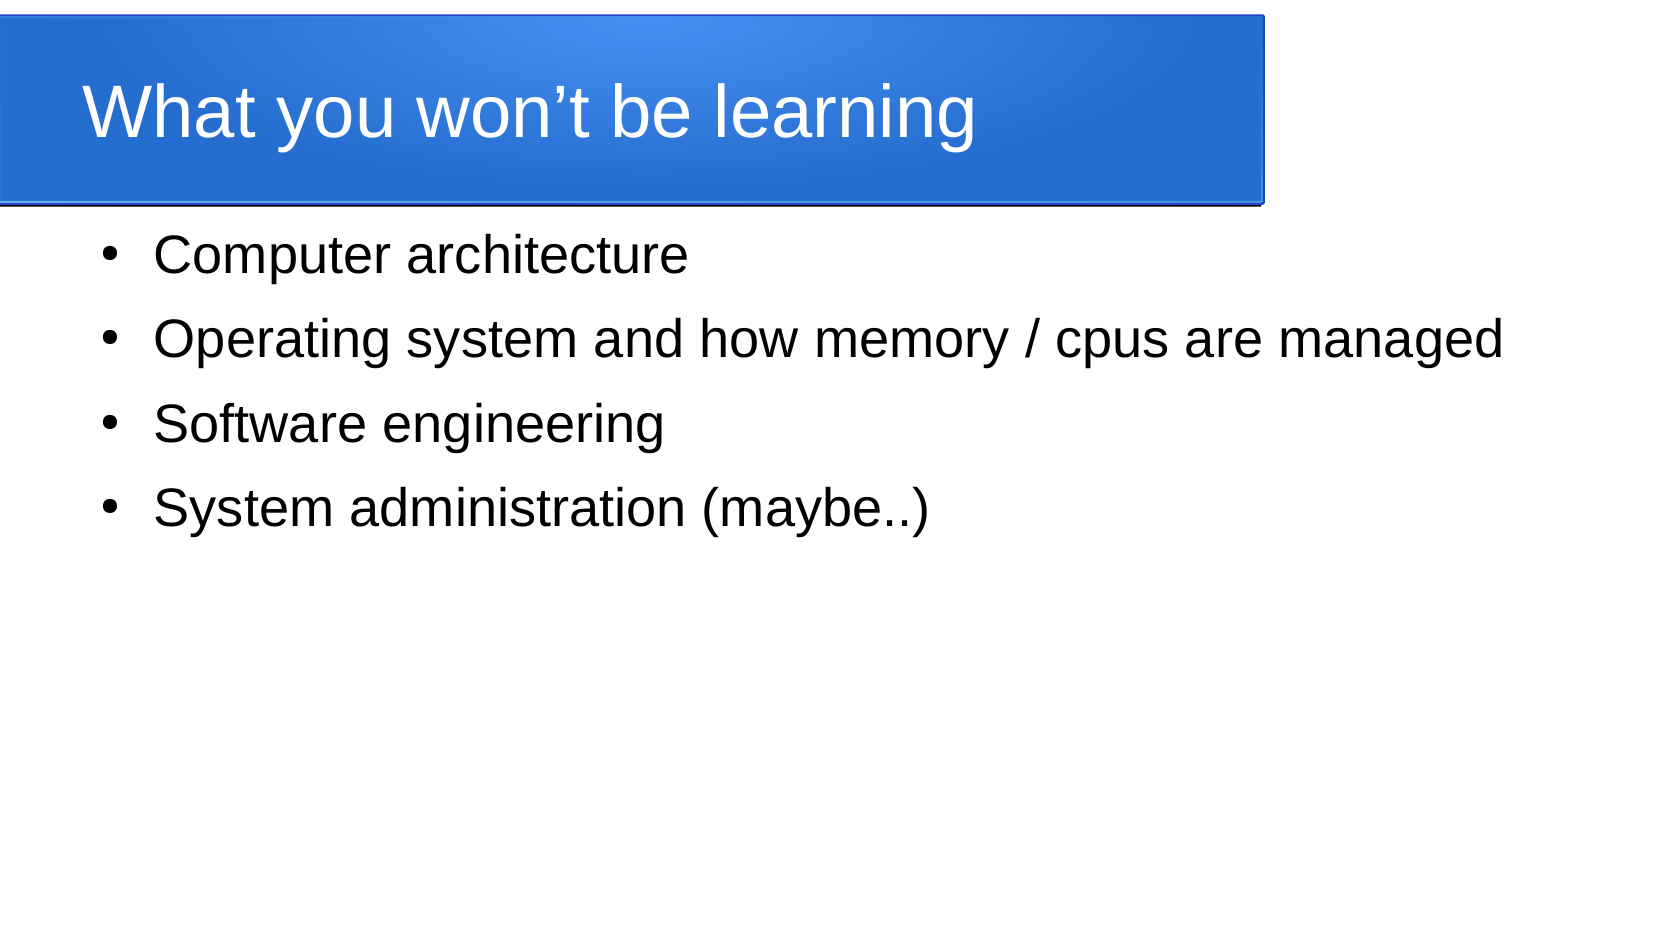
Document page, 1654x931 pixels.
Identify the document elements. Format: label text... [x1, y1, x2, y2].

title What you won’t be learning [82, 35, 1235, 189]
list Computer architecture Operating system and how memory / cpus are managed Software engineering System administration (maybe..) [82, 224, 1571, 764]
